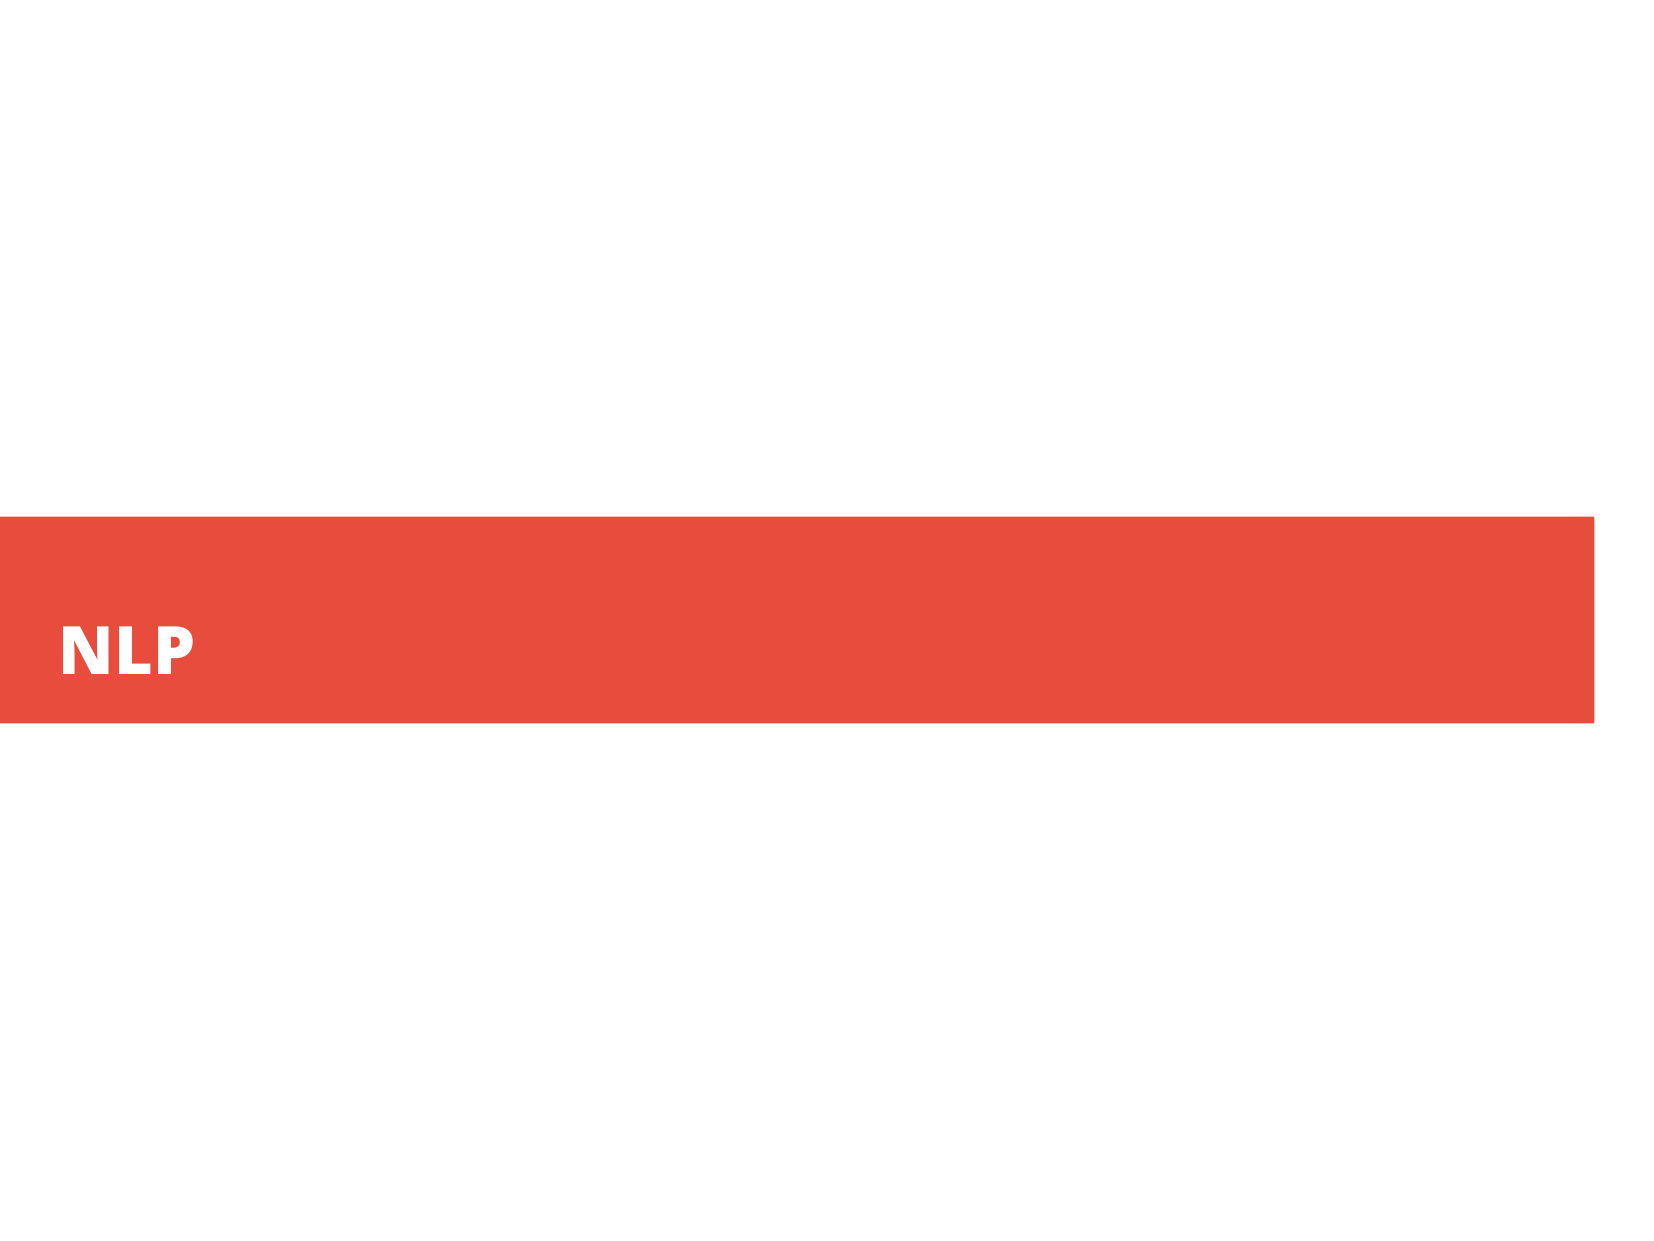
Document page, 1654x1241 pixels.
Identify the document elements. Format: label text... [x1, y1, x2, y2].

title NLP [59, 546, 1595, 694]
